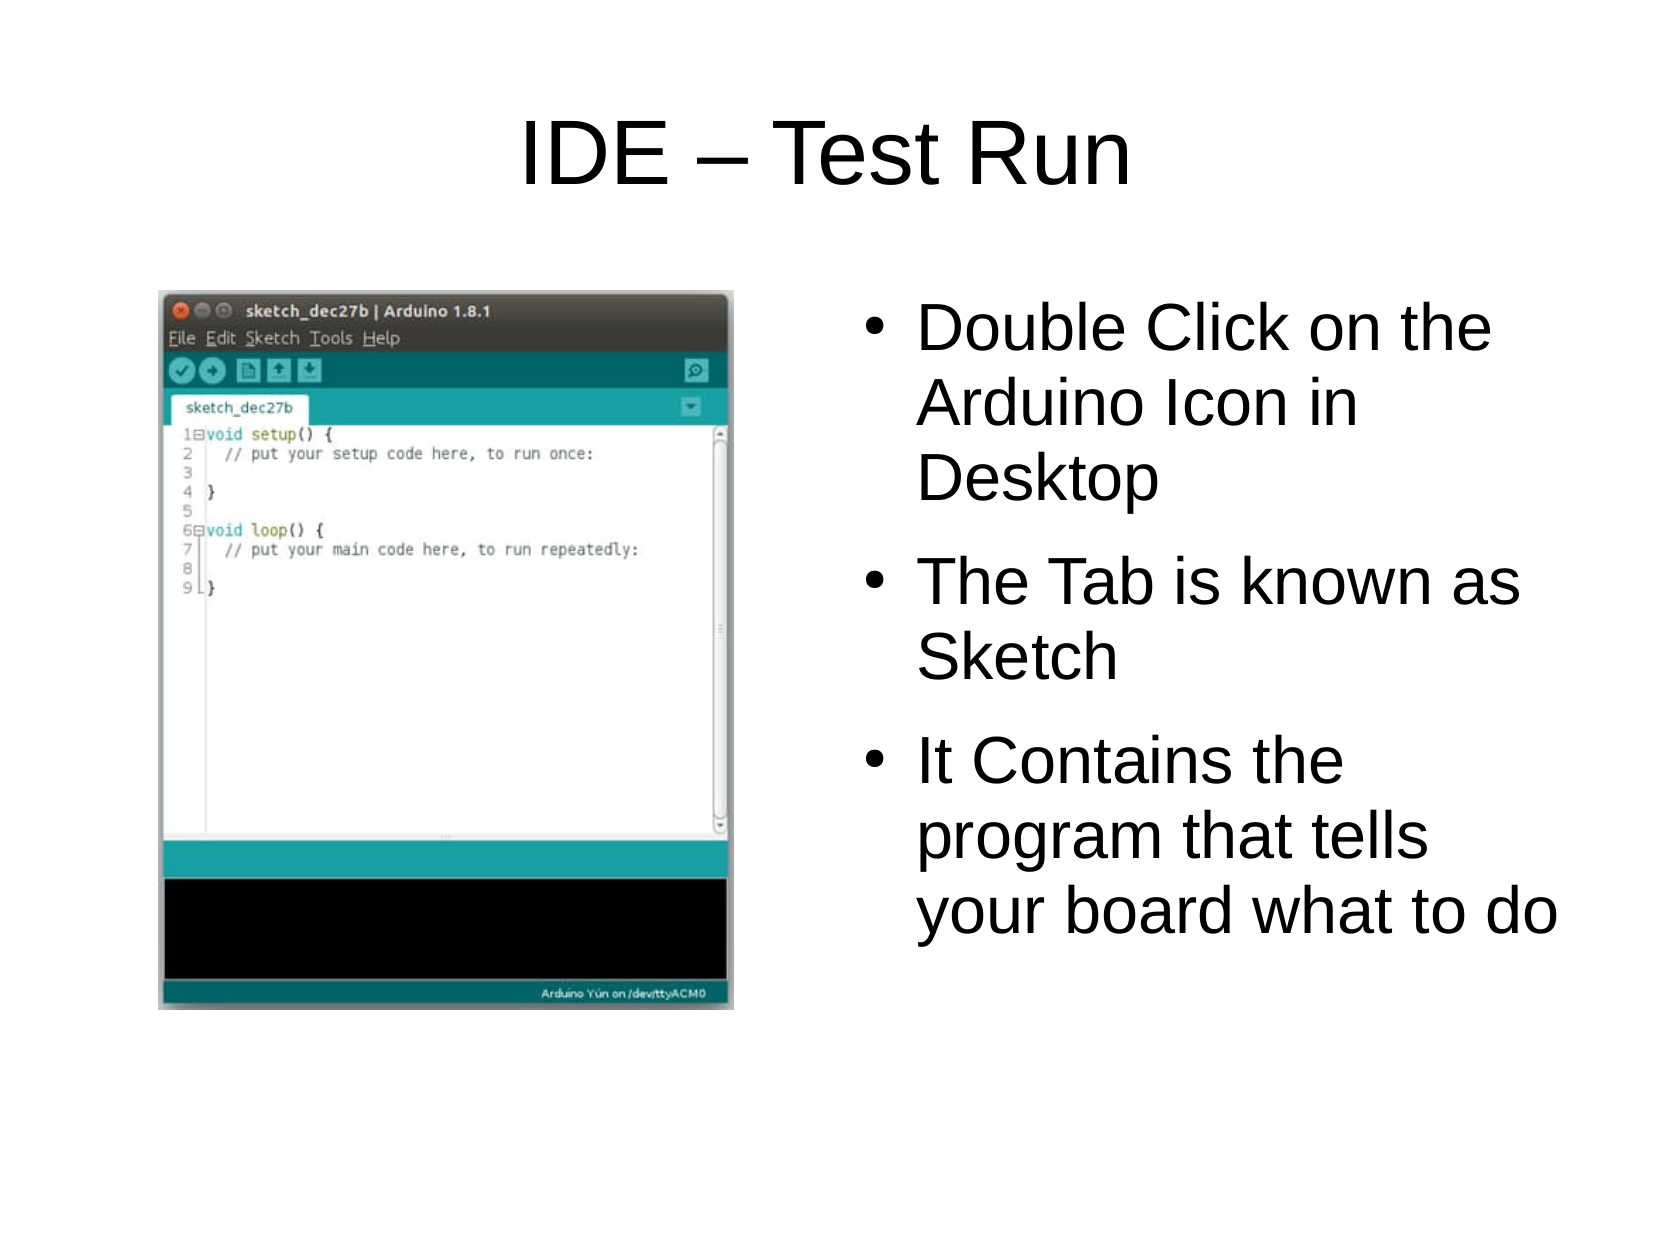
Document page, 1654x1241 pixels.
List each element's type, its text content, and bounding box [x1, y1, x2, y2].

list Double Click on the Arduino Icon in Desktop The Tab is known as Sketch It Contains the program that tells your board what to do [845, 290, 1572, 1010]
title IDE – Test Run [82, 49, 1571, 257]
picture [158, 290, 734, 1010]
